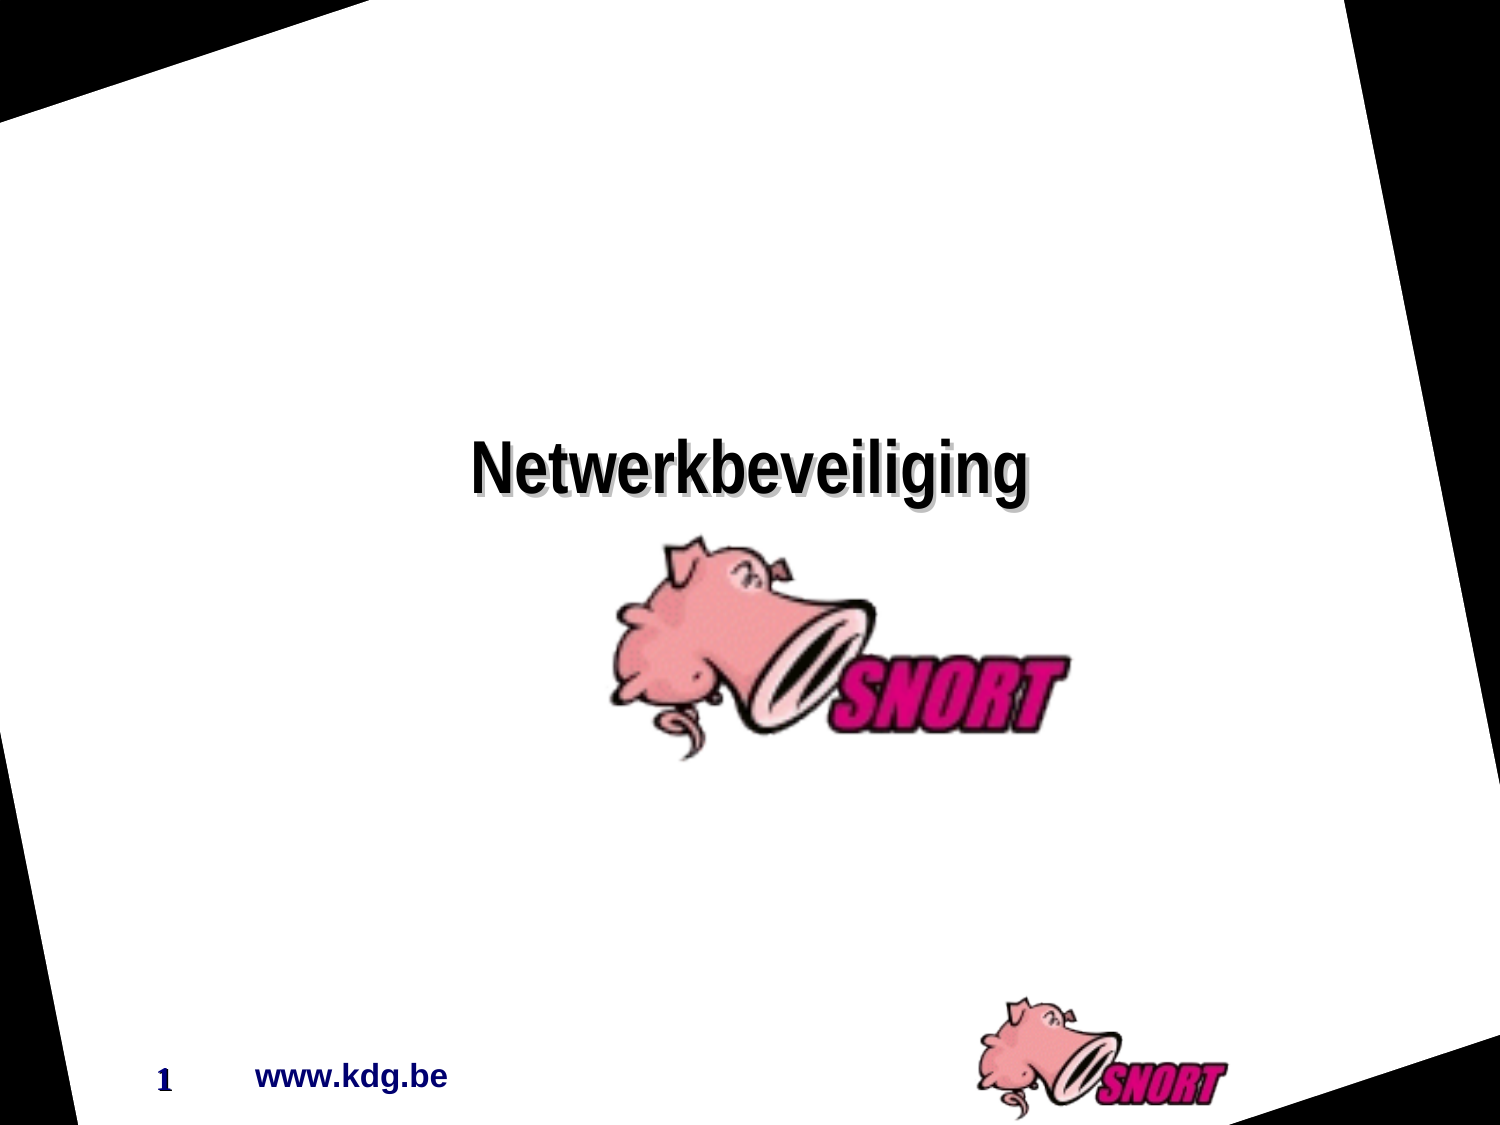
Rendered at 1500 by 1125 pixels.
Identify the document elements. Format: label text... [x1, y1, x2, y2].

title Netwerkbeveiliging [112, 374, 1388, 563]
picture [956, 992, 1240, 1125]
picture [572, 527, 1093, 770]
